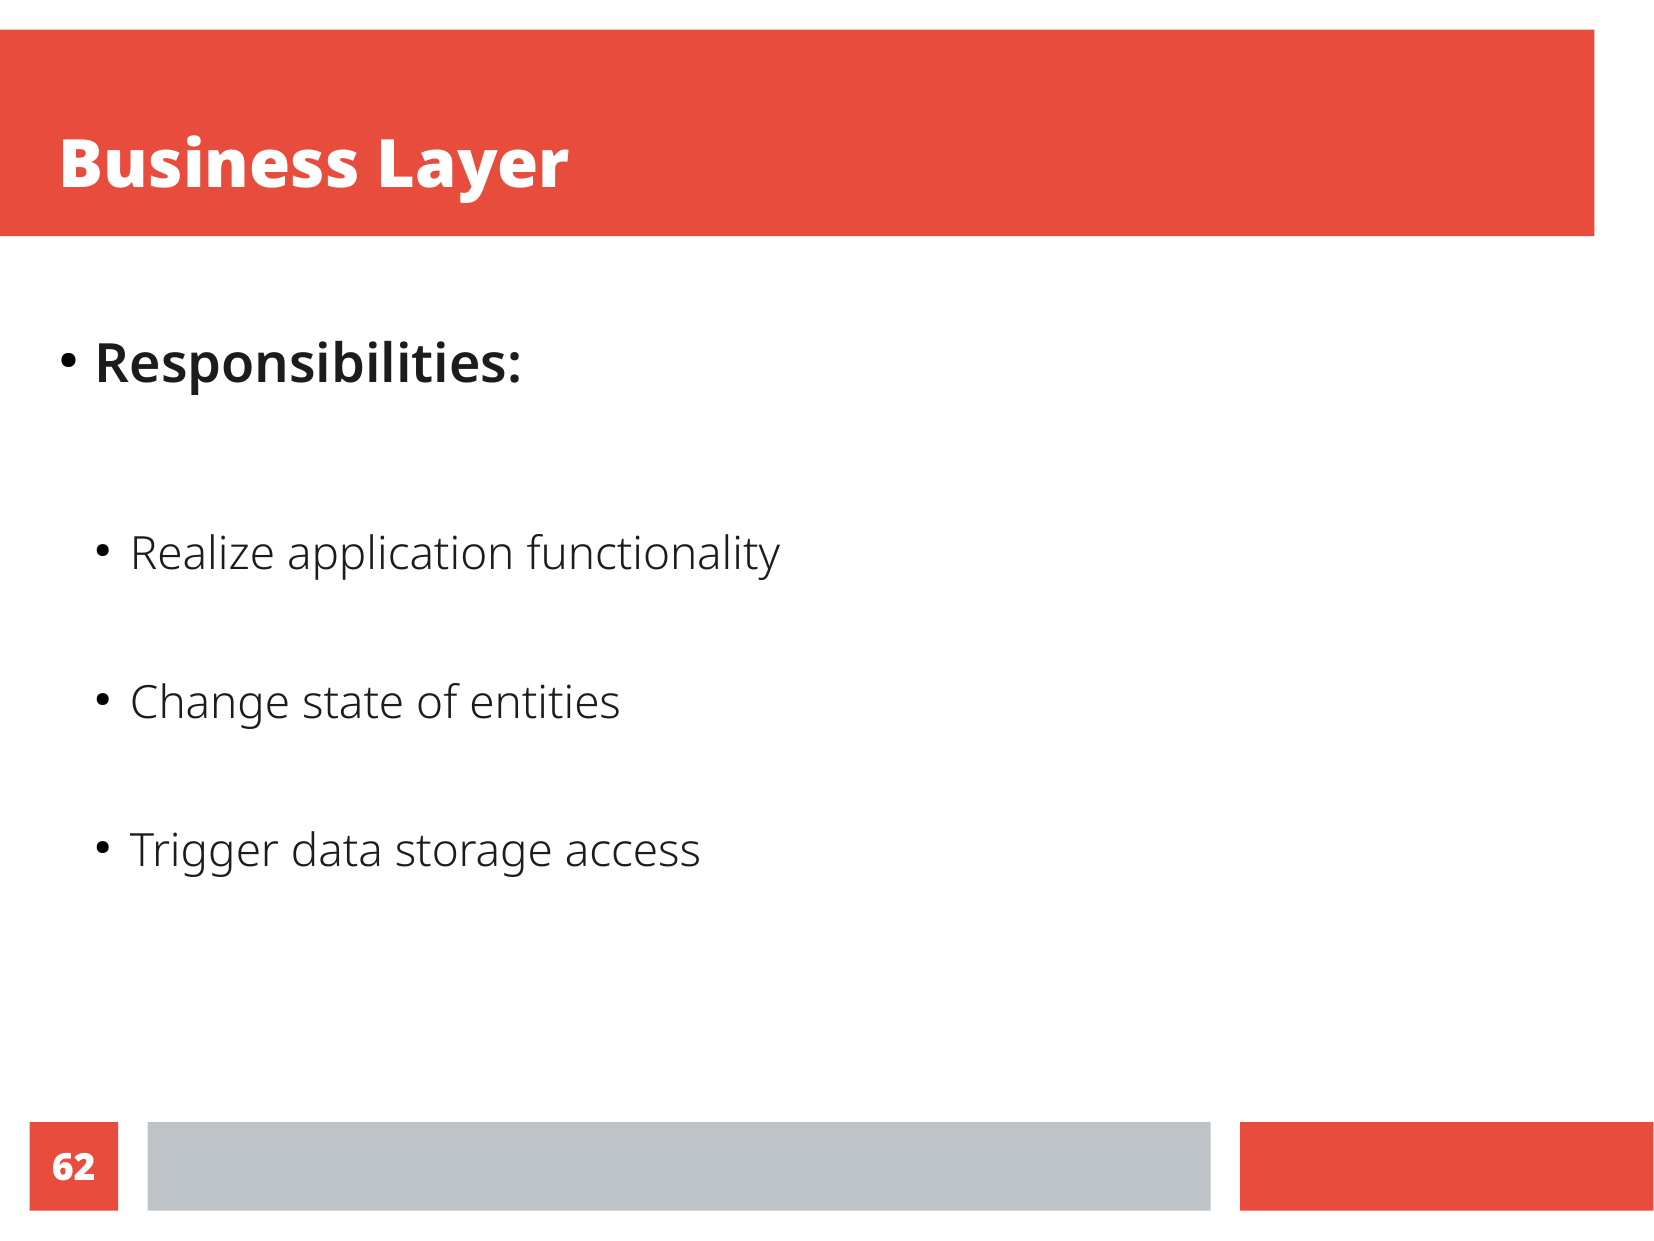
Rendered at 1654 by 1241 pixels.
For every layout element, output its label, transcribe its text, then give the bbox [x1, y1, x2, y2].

title Business Layer [59, 59, 1595, 207]
list Responsibilities: Realize application functionality Change state of entities Trigger data storage access [59, 324, 1565, 1093]
